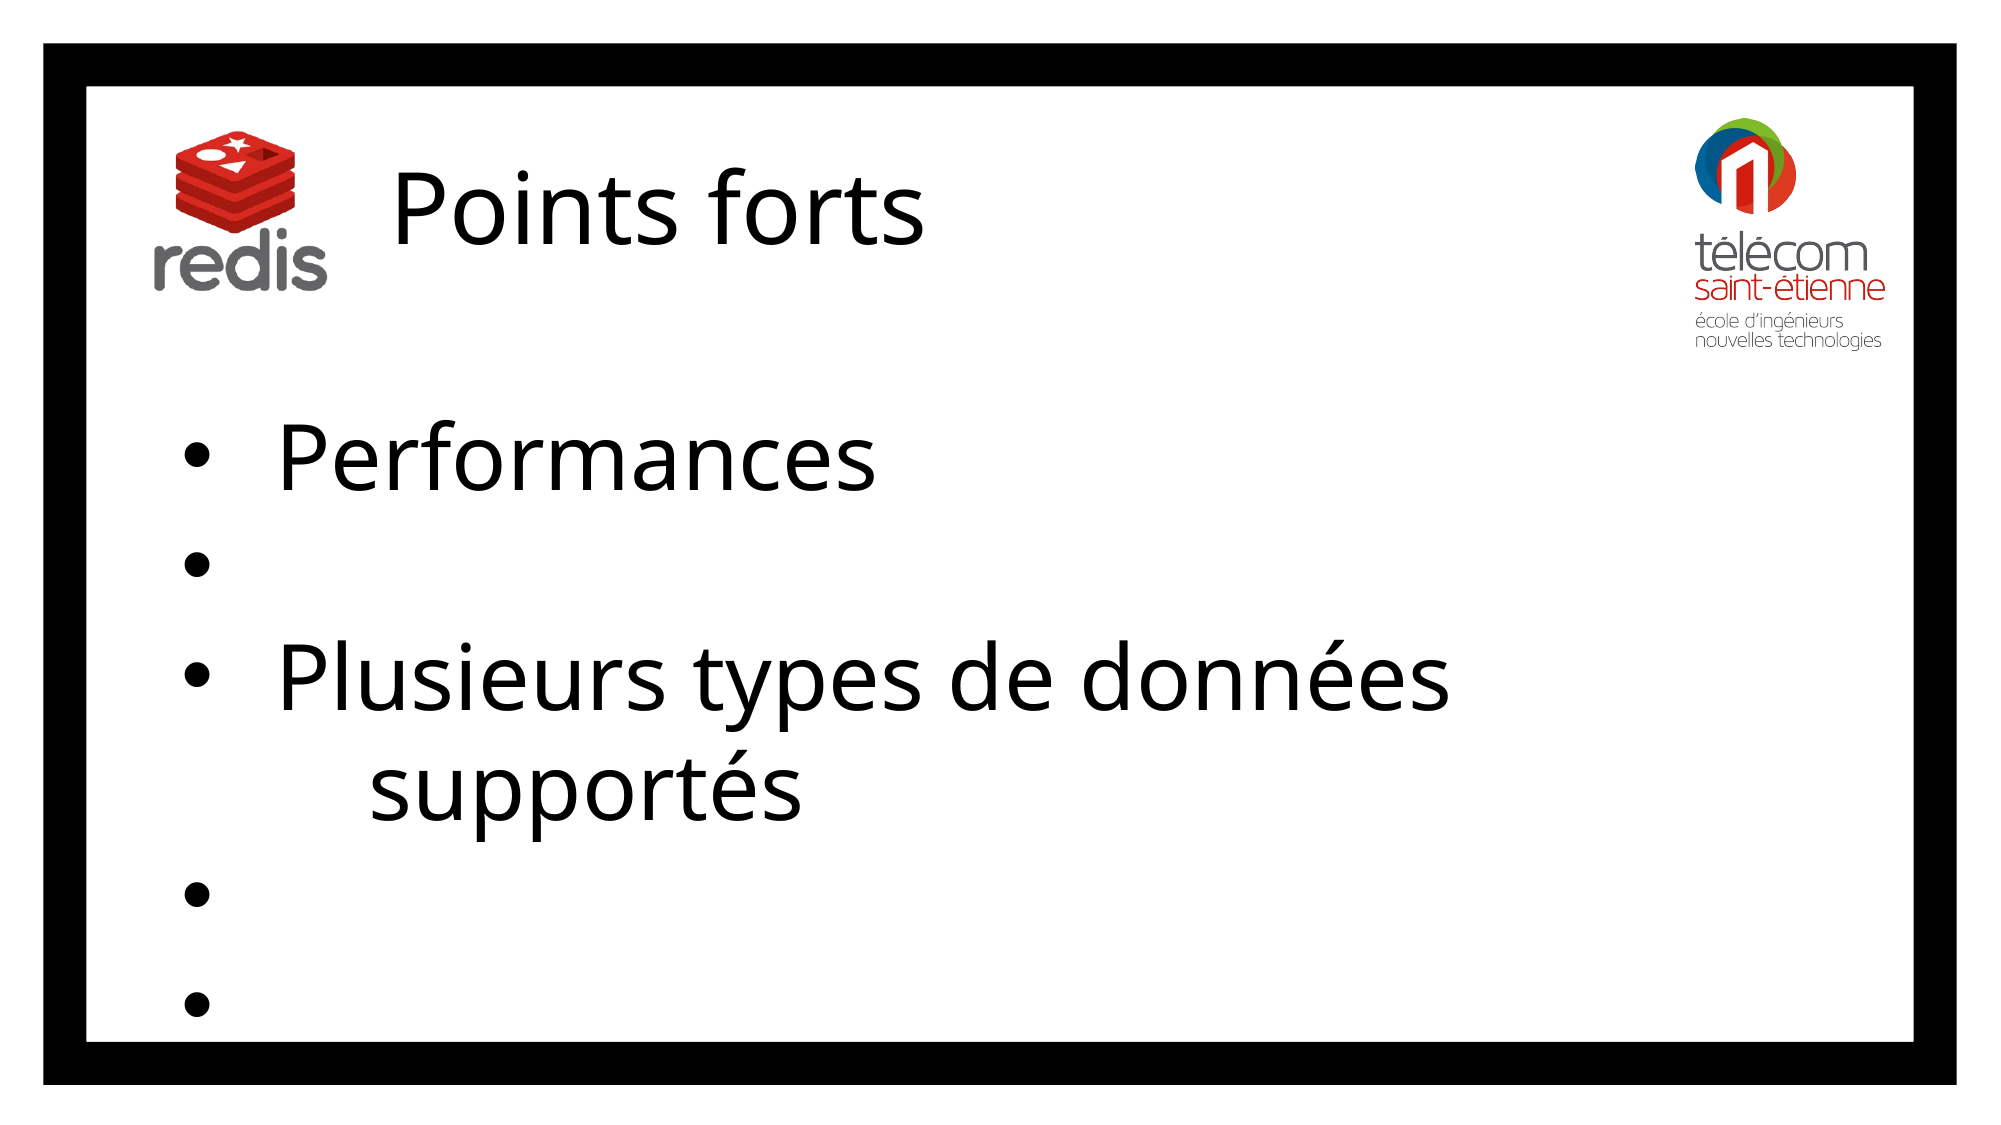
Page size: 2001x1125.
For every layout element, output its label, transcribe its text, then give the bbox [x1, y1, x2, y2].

text_box Performances Plusieurs types de données supportés [166, 391, 1849, 1119]
picture [129, 116, 351, 304]
picture [1715, 134, 1730, 138]
picture [1695, 118, 1885, 351]
title Points forts [369, 138, 1849, 304]
